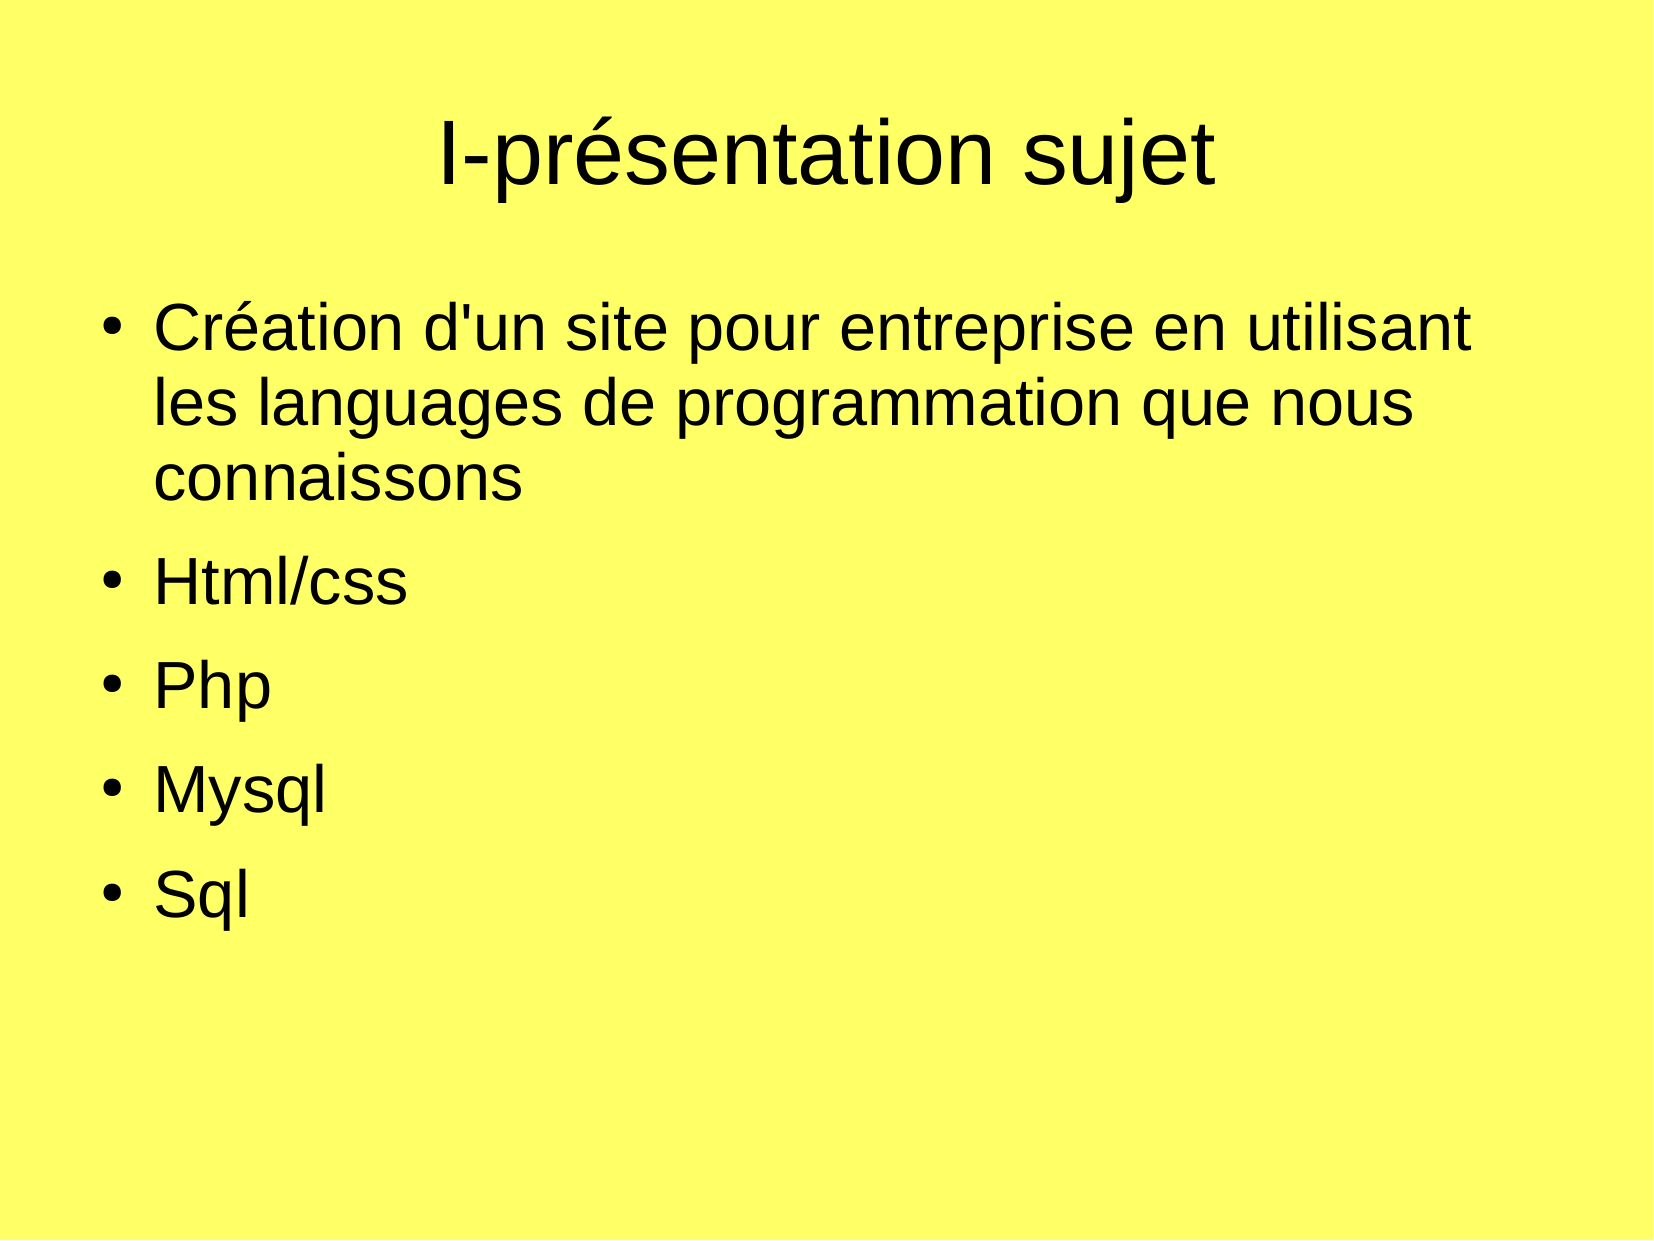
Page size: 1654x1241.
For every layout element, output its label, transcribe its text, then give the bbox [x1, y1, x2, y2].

list Création d'un site pour entreprise en utilisant les languages de programmation que nous connaissons Html/css Php Mysql Sql [82, 290, 1571, 1109]
title I-présentation sujet [82, 49, 1571, 257]
